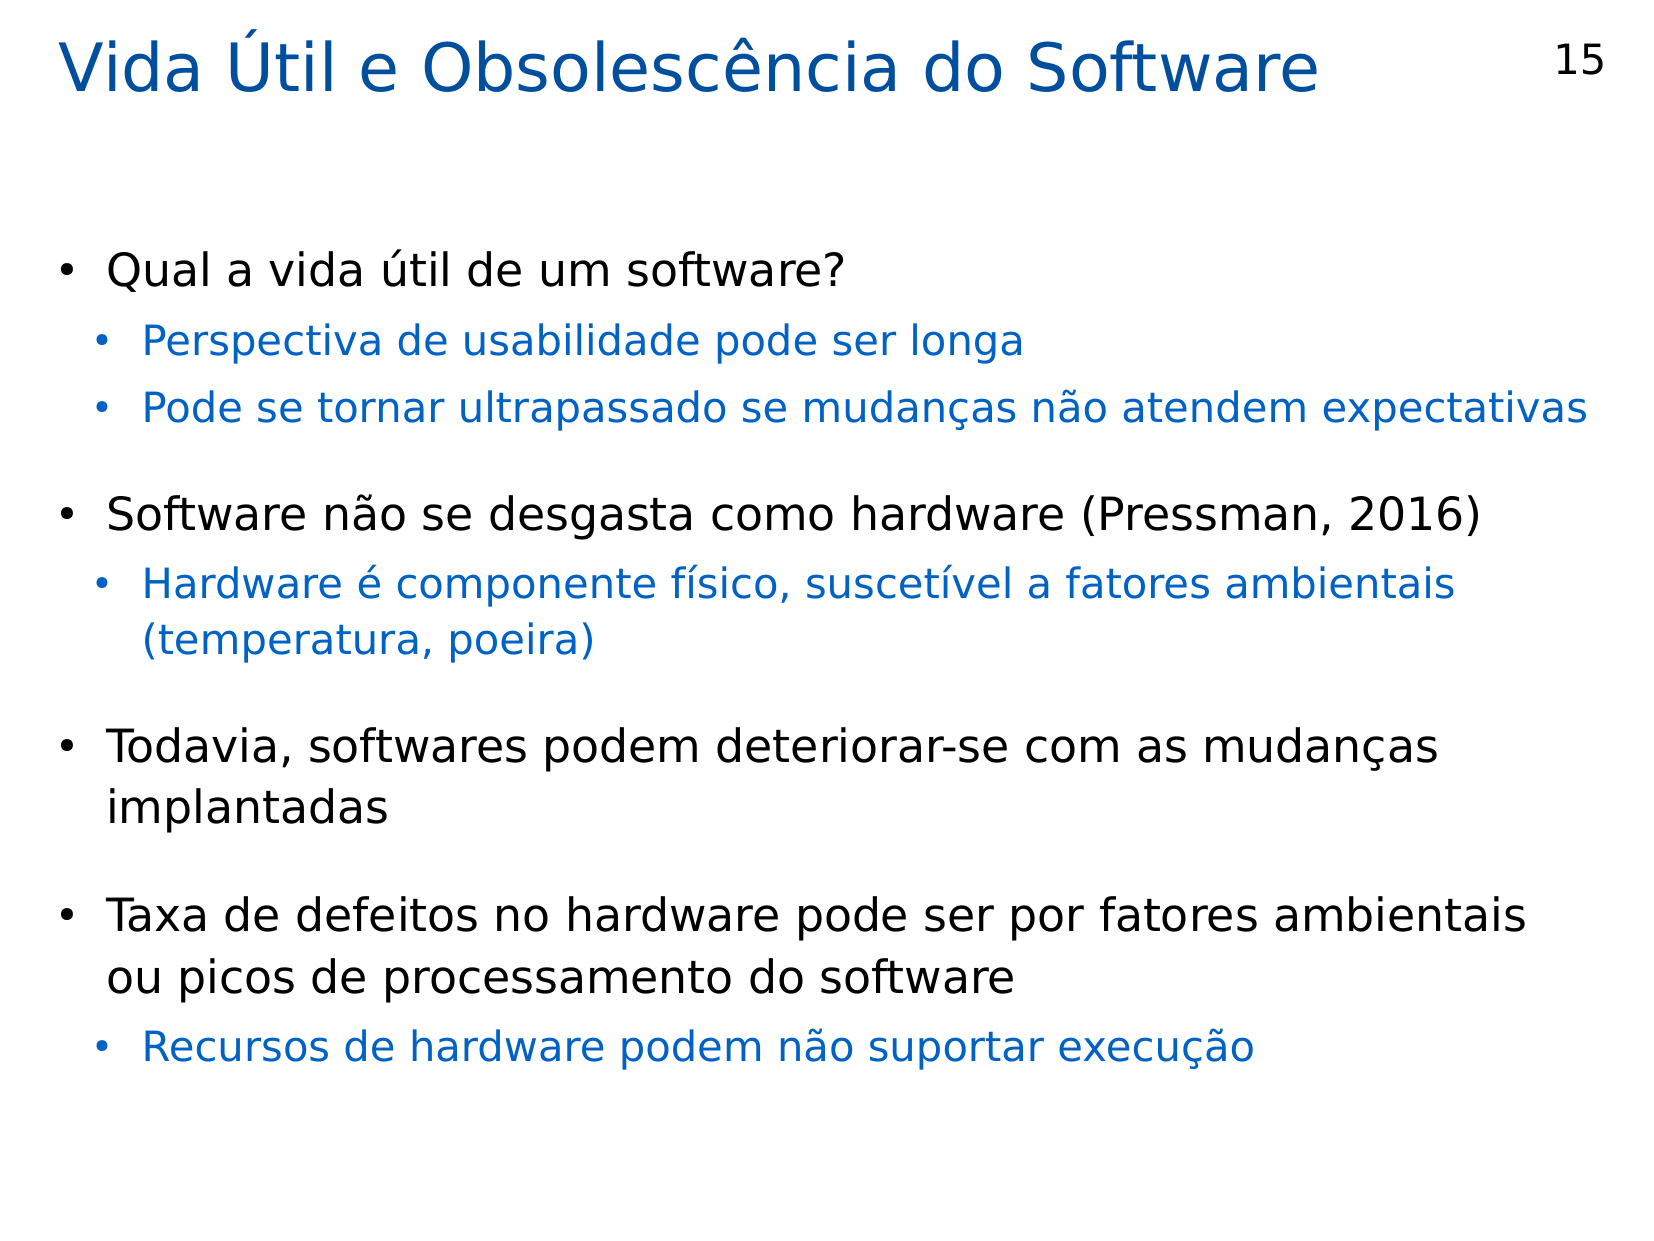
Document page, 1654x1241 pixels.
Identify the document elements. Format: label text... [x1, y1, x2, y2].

title Vida Útil e Obsolescência do Software [59, 29, 1506, 148]
list Qual a vida útil de um software? Perspectiva de usabilidade pode ser longa Pode se tornar ultrapassado se mudanças não atendem expectativas Software não se desgasta como hardware (Pressman, 2016) Hardware é componente físico, suscetível a fatores ambientais (temperatura, poeira) Todavia, softwares podem deteriorar-se com as mudanças implantadas Taxa de defeitos no hardware pode ser por fatores ambientais ou picos de processamento do software Recursos de hardware podem não suportar execução [59, 236, 1595, 1211]
